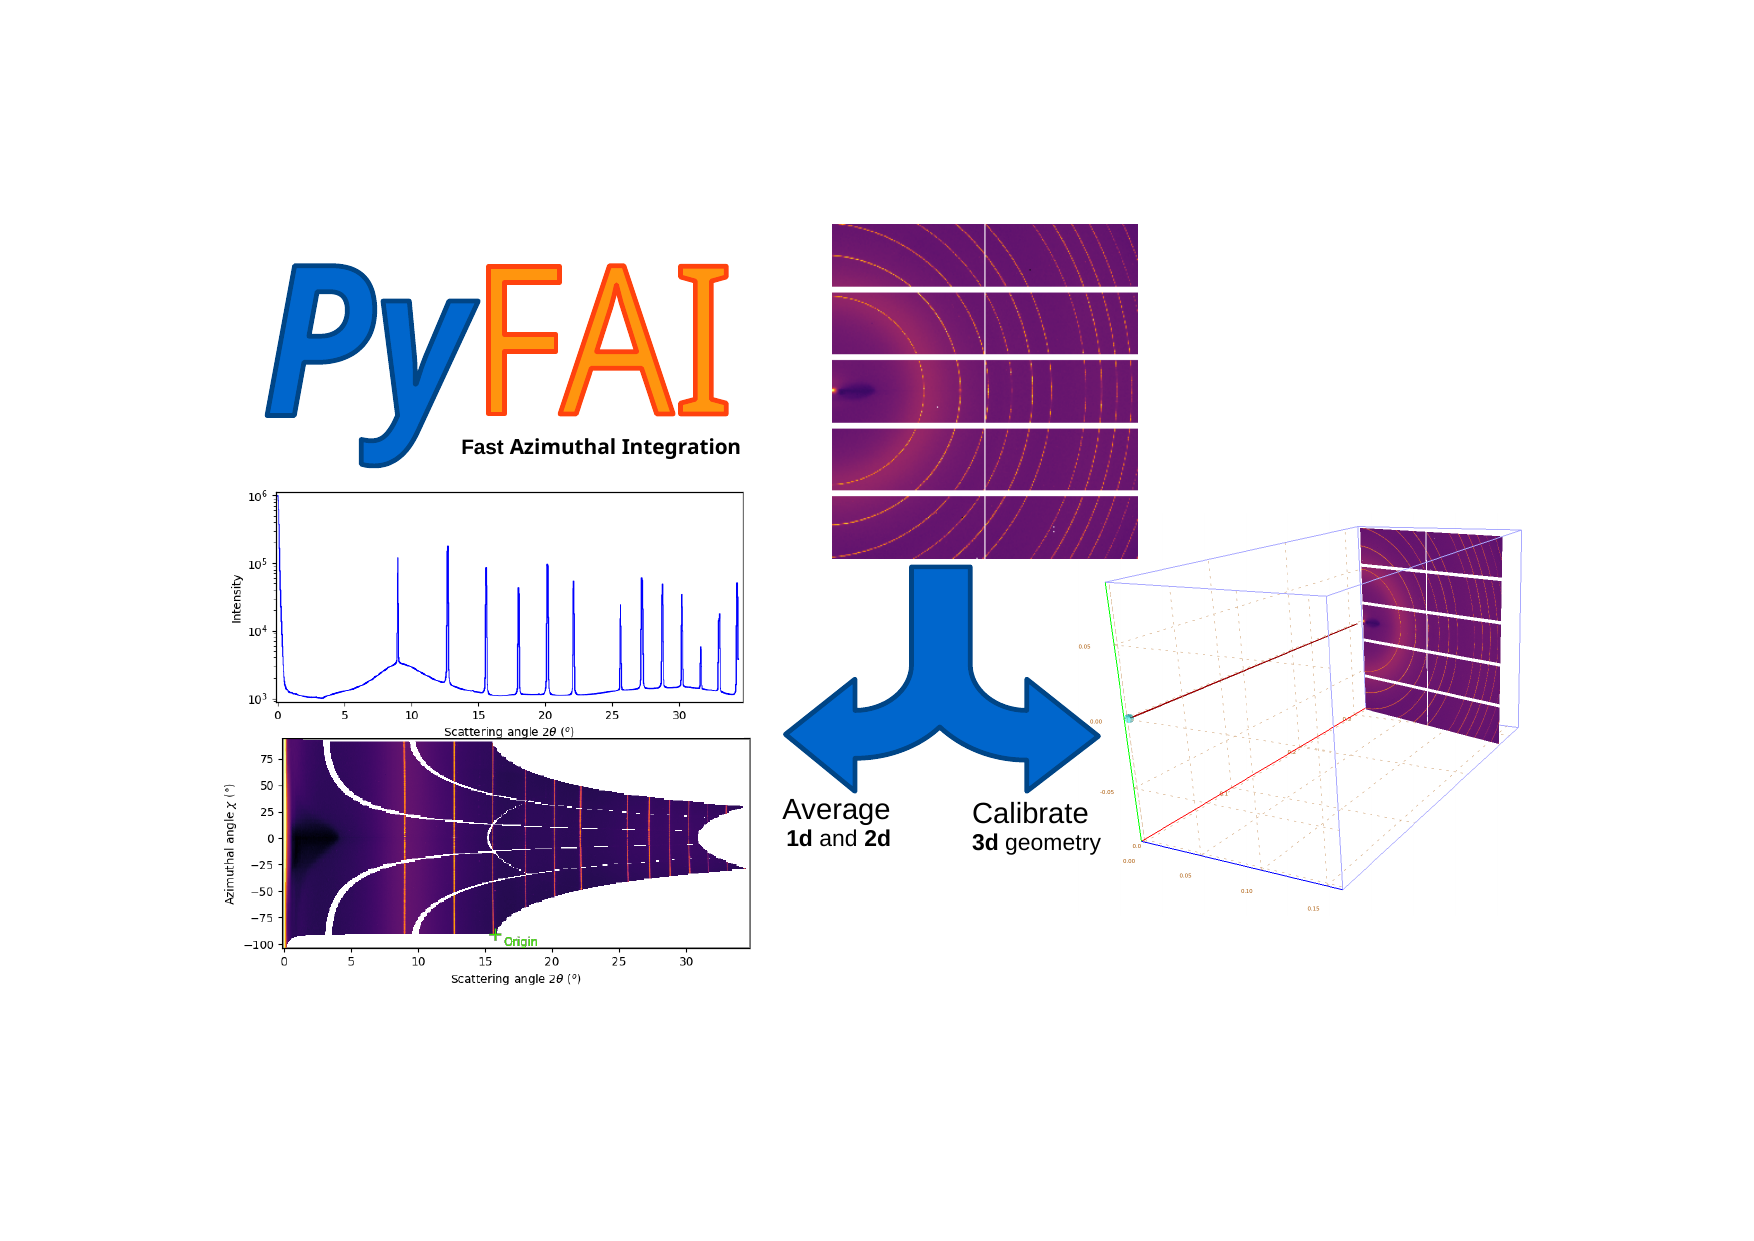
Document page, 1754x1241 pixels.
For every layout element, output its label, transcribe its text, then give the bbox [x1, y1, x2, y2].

text_box Py [382, 301, 479, 424]
text_box FAI [488, 266, 560, 414]
text_box Py [267, 265, 375, 416]
text_box Fast Azimuthal Integration [289, 424, 756, 483]
picture [832, 224, 1538, 916]
picture [224, 490, 751, 985]
text_box FAI [680, 266, 727, 414]
text_box [785, 566, 1099, 792]
text_box Calibrate 3d geometry [957, 789, 1117, 863]
text_box Average 1d and 2d [767, 785, 906, 859]
text_box FAI [560, 265, 674, 414]
